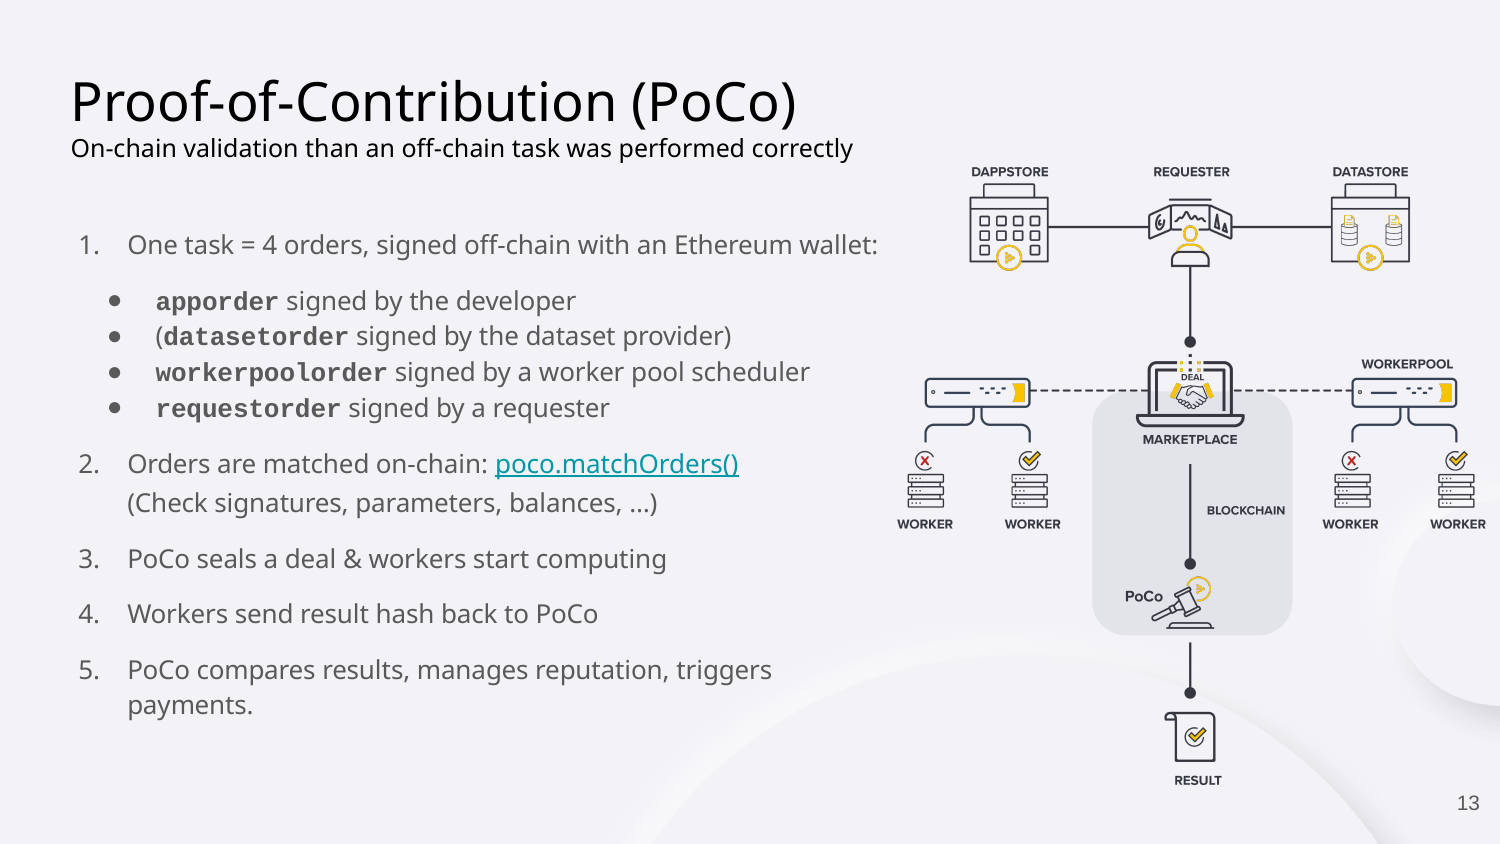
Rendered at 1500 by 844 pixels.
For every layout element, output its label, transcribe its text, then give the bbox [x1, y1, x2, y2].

text_box <numéro> [1415, 769, 1495, 834]
picture [0, 0, 1500, 844]
text_box Proof-of-Contribution (PoCo) On-chain validation than an off-chain task was performed correctly [55, 52, 1444, 146]
text_box One task = 4 orders, signed off-chain with an Ethereum wallet: apporder signed by the developer (datasetorder signed by the dataset provider) workerpoolorder signed by a worker pool scheduler requestorder signed by a requester Orders are matched on-chain: poco.matchOrders() (Check signatures, parameters, balances, …) PoCo seals a deal & workers start computing Workers send result hash back to PoCo PoCo compares results, manages reputation, triggers payments. [55, 209, 897, 770]
